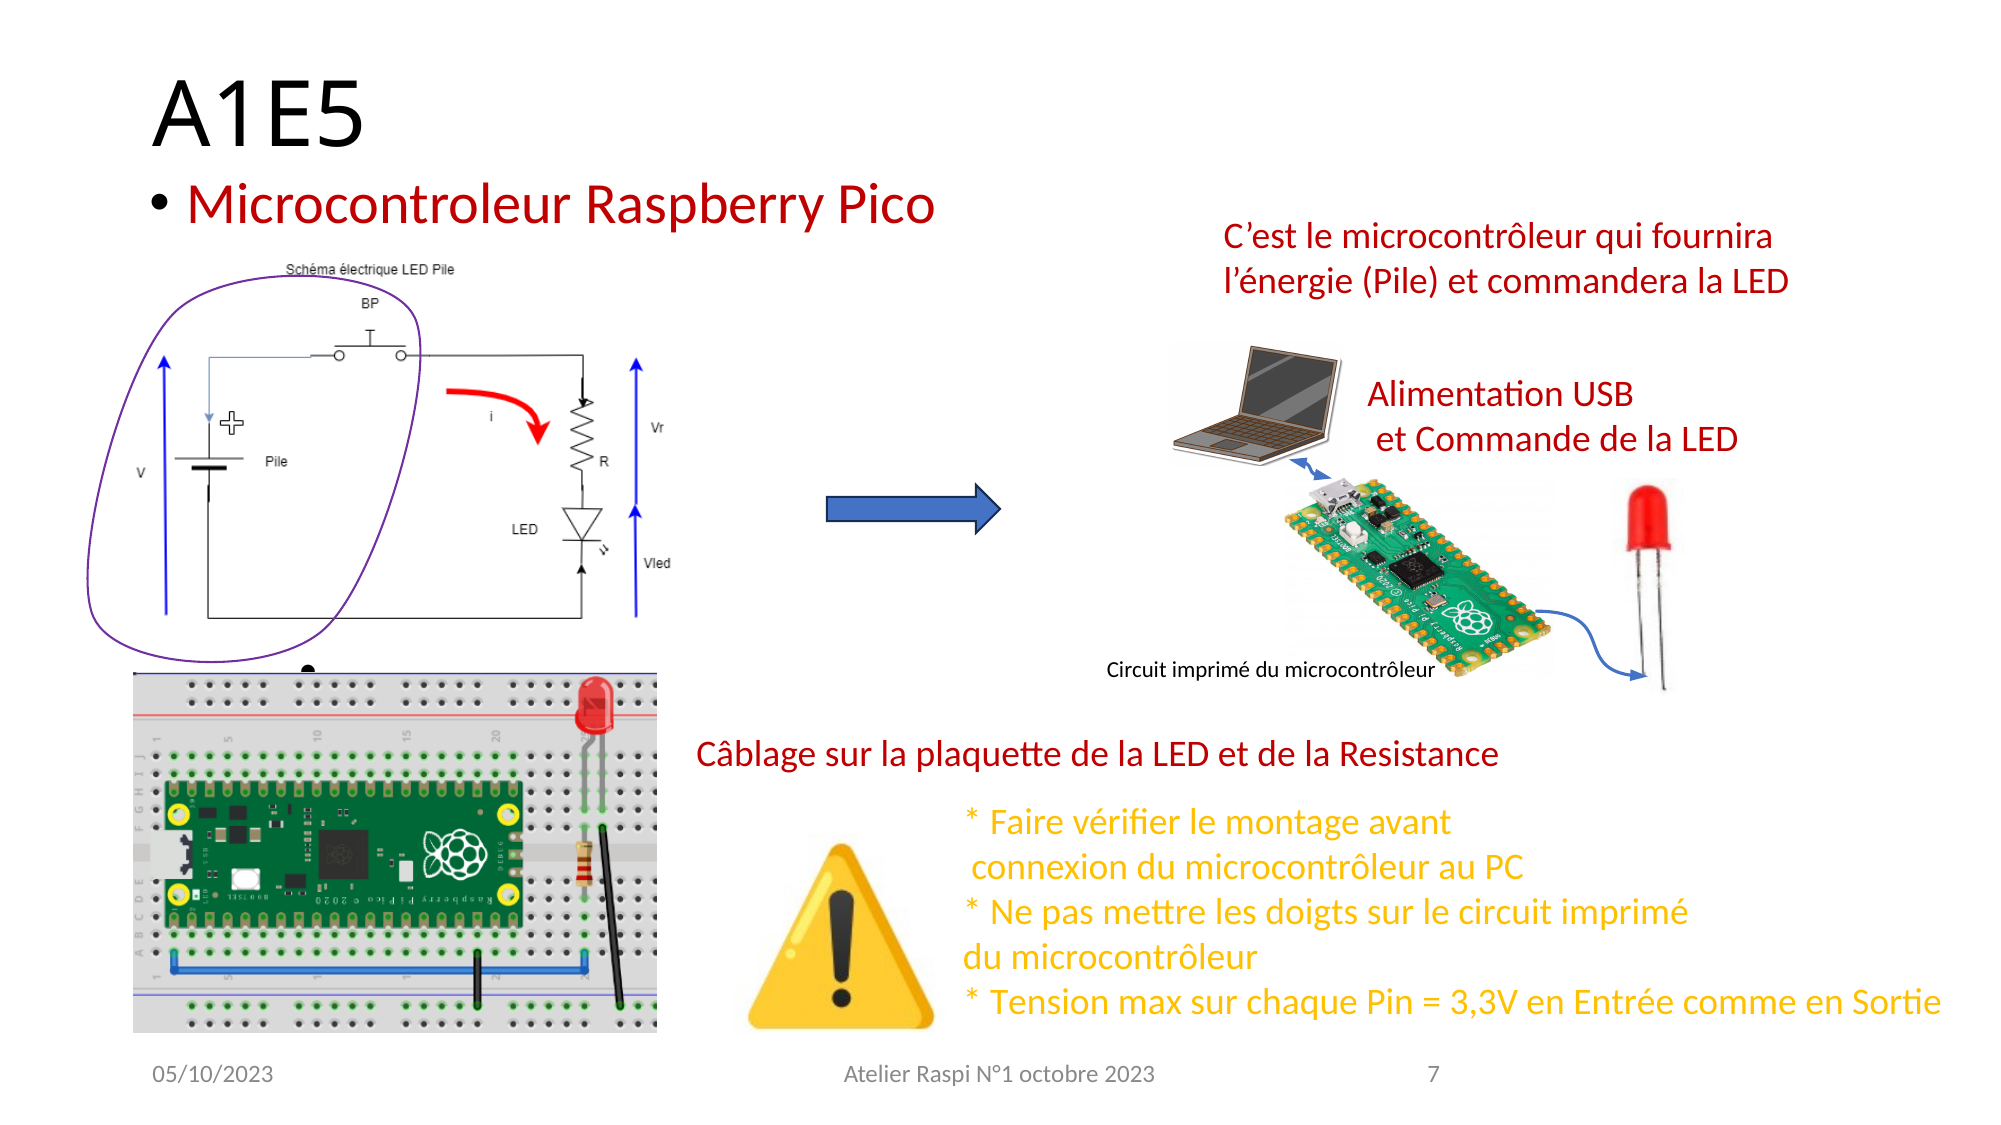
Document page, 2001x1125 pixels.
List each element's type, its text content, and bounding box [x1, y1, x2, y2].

text_box Câblage sur la plaquette de la LED et de la Resistance [681, 721, 1554, 783]
text_box Circuit imprimé du microcontrôleur [1091, 646, 1455, 690]
text_box 05/10/2023 [137, 1042, 588, 1103]
text_box Atelier Raspi N°1 octobre 2023 [662, 1042, 1338, 1103]
picture [1169, 342, 1343, 466]
picture [1283, 478, 1554, 679]
text_box [826, 484, 1001, 534]
text_box A1E5 [137, 59, 1863, 166]
text_box C’est le microcontrôleur qui fournira l’énergie (Pile) et commandera la LED [1058, 203, 1819, 310]
text_box [87, 275, 421, 663]
picture [1612, 478, 1684, 701]
text_box * Faire vérifier le montage avant connexion du microcontrôleur au PC * Ne pas mettre les doigts sur le circuit imprimé du microcontrôleur * Tension max sur chaque Pin = 3,3V en Entrée comme en Sortie [947, 790, 1963, 1033]
picture [133, 672, 657, 1033]
text_box [1412, 1042, 1863, 1103]
picture [733, 833, 948, 1037]
picture [107, 253, 691, 628]
text_box Alimentation USB et Commande de la LED [1352, 360, 1772, 467]
text_box Microcontroleur Raspberry Pico [134, 165, 1860, 242]
